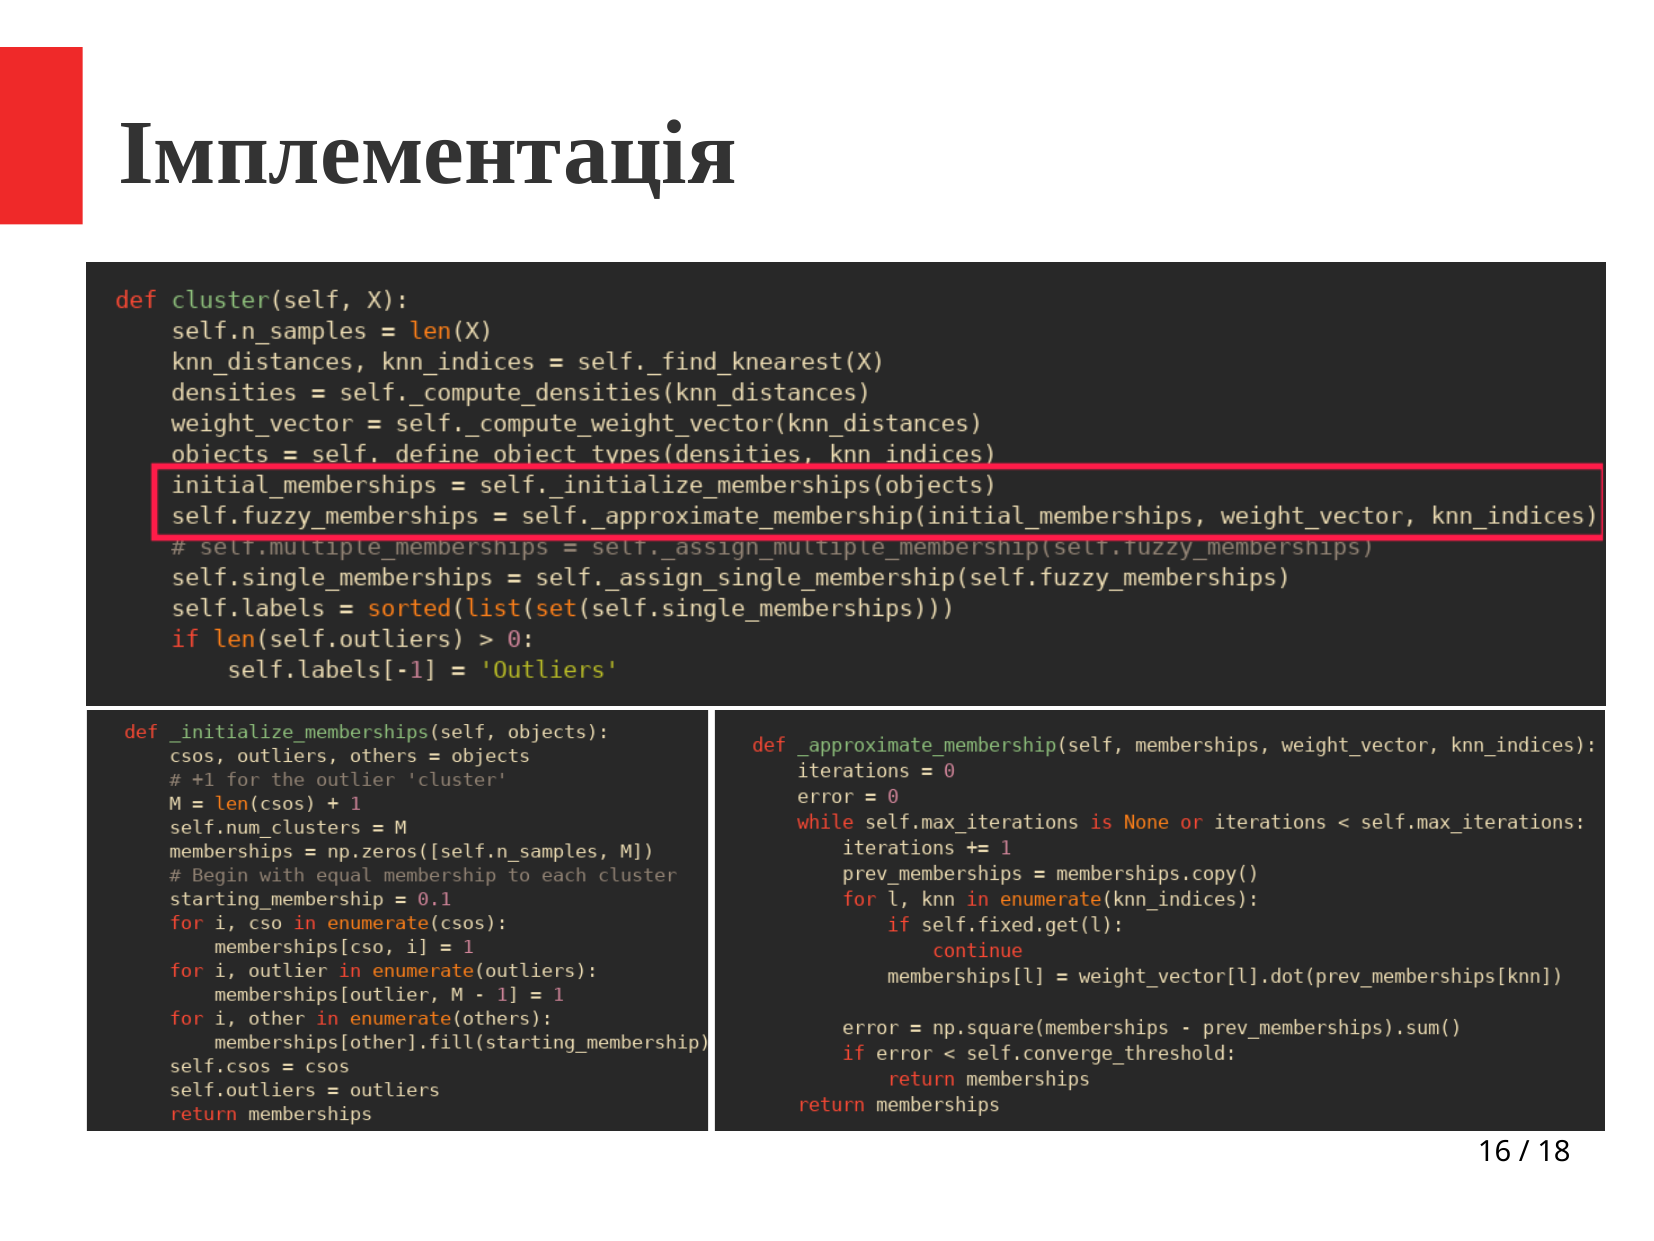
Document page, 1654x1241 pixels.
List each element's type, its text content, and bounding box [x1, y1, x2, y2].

title Імплементація [118, 49, 1571, 257]
picture [86, 710, 709, 1131]
picture [714, 710, 1606, 1131]
picture [86, 262, 1606, 706]
